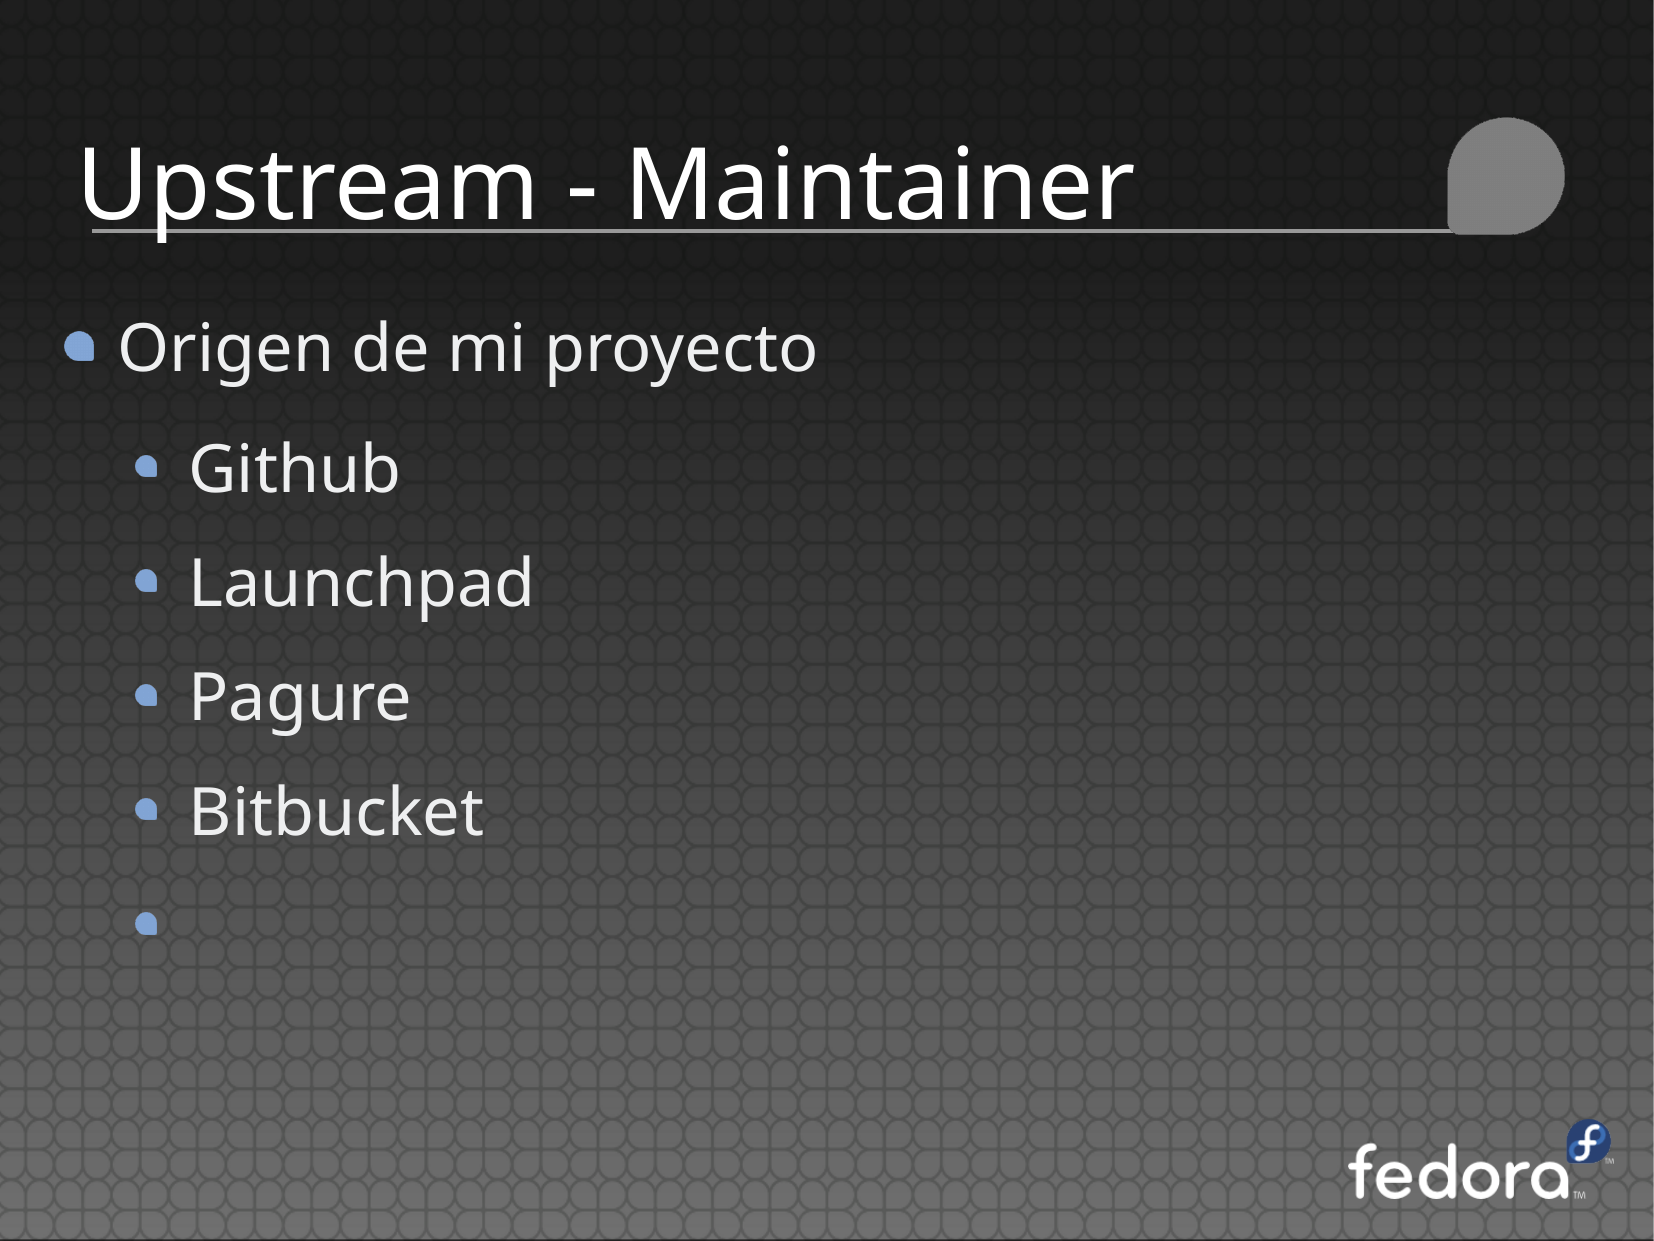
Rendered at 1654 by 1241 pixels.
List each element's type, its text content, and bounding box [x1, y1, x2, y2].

picture [0, 0, 1654, 1241]
list Origen de mi proyecto Github Launchpad Pagure Bitbucket [46, 300, 1536, 1176]
title Upstream - Maintainer [76, 112, 1566, 249]
